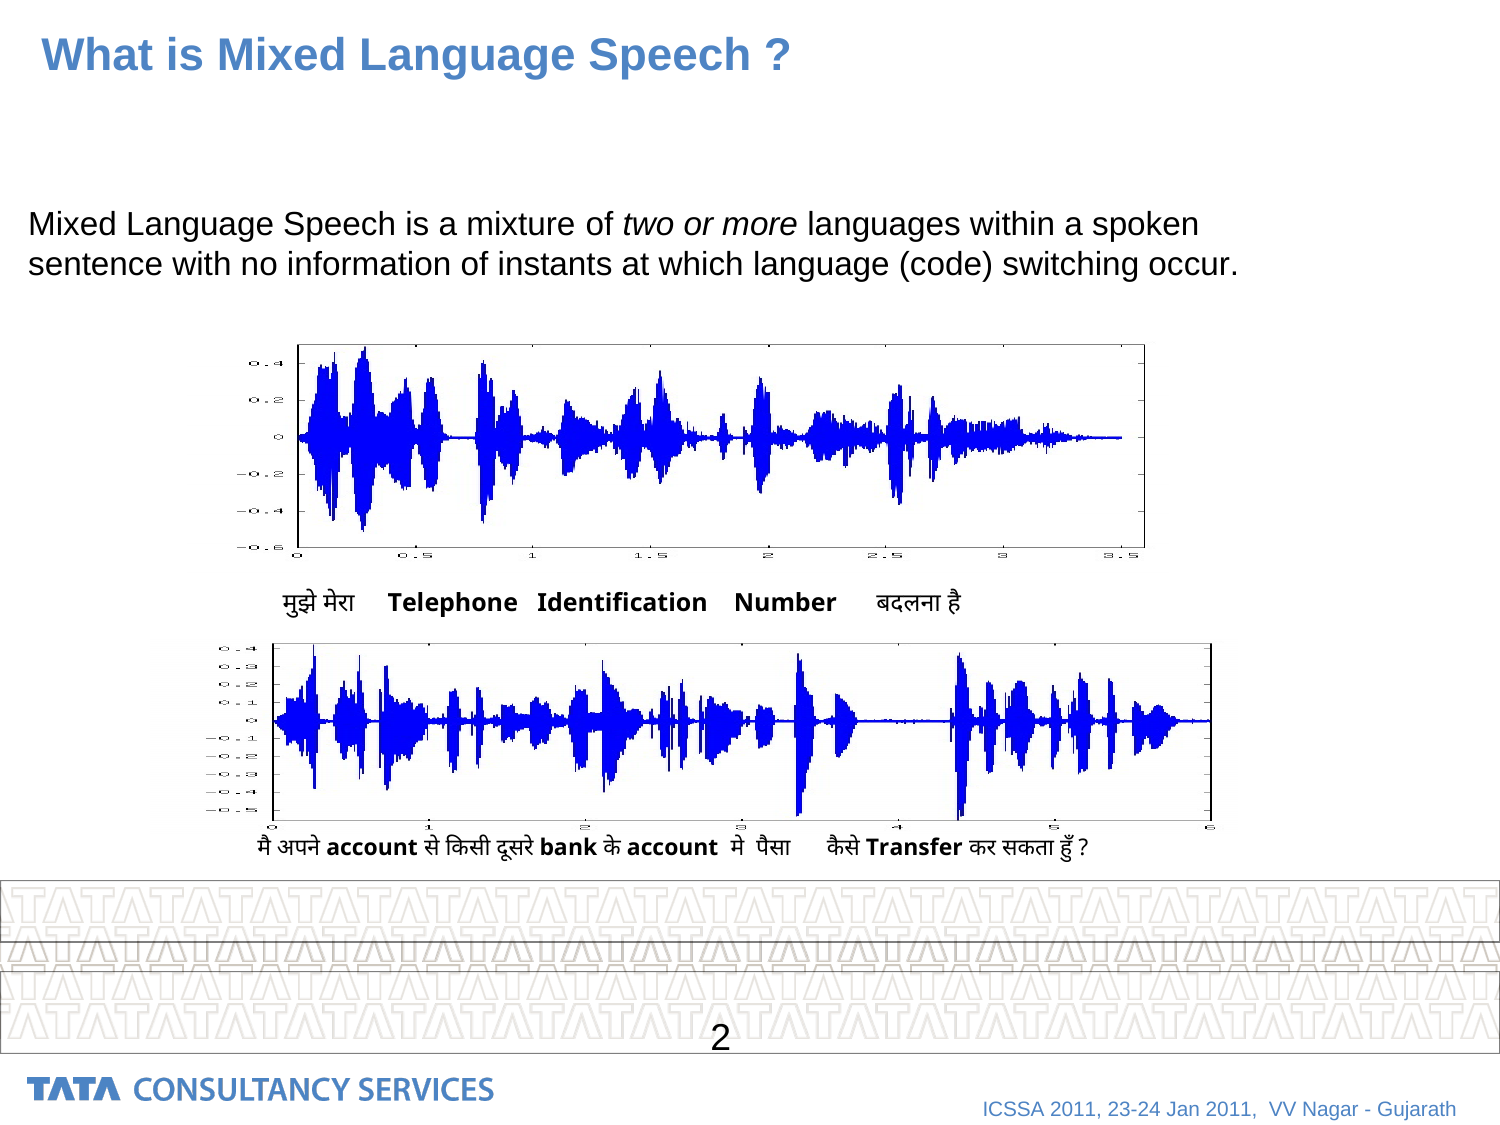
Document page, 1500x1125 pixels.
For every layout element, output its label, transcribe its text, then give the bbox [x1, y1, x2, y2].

picture [0, 926, 1500, 962]
picture [27, 1072, 495, 1109]
picture [0, 964, 1500, 1000]
title What is Mixed Language Speech ? [26, 8, 1463, 88]
picture [150, 637, 1238, 834]
picture [187, 337, 1169, 573]
text_box मै अपने account से किसी दूसरे bank के account मे पैसा कैसे Transfer कर सकता हुँ ? [226, 825, 1307, 870]
text_box मुझे मेरा Telephone Identification Number बदलना है [225, 562, 1201, 638]
text_box Mixed Language Speech is a mixture of two or more languages within a spoken sentence with no information of instants at which language (code) switching occur. [13, 149, 1463, 335]
